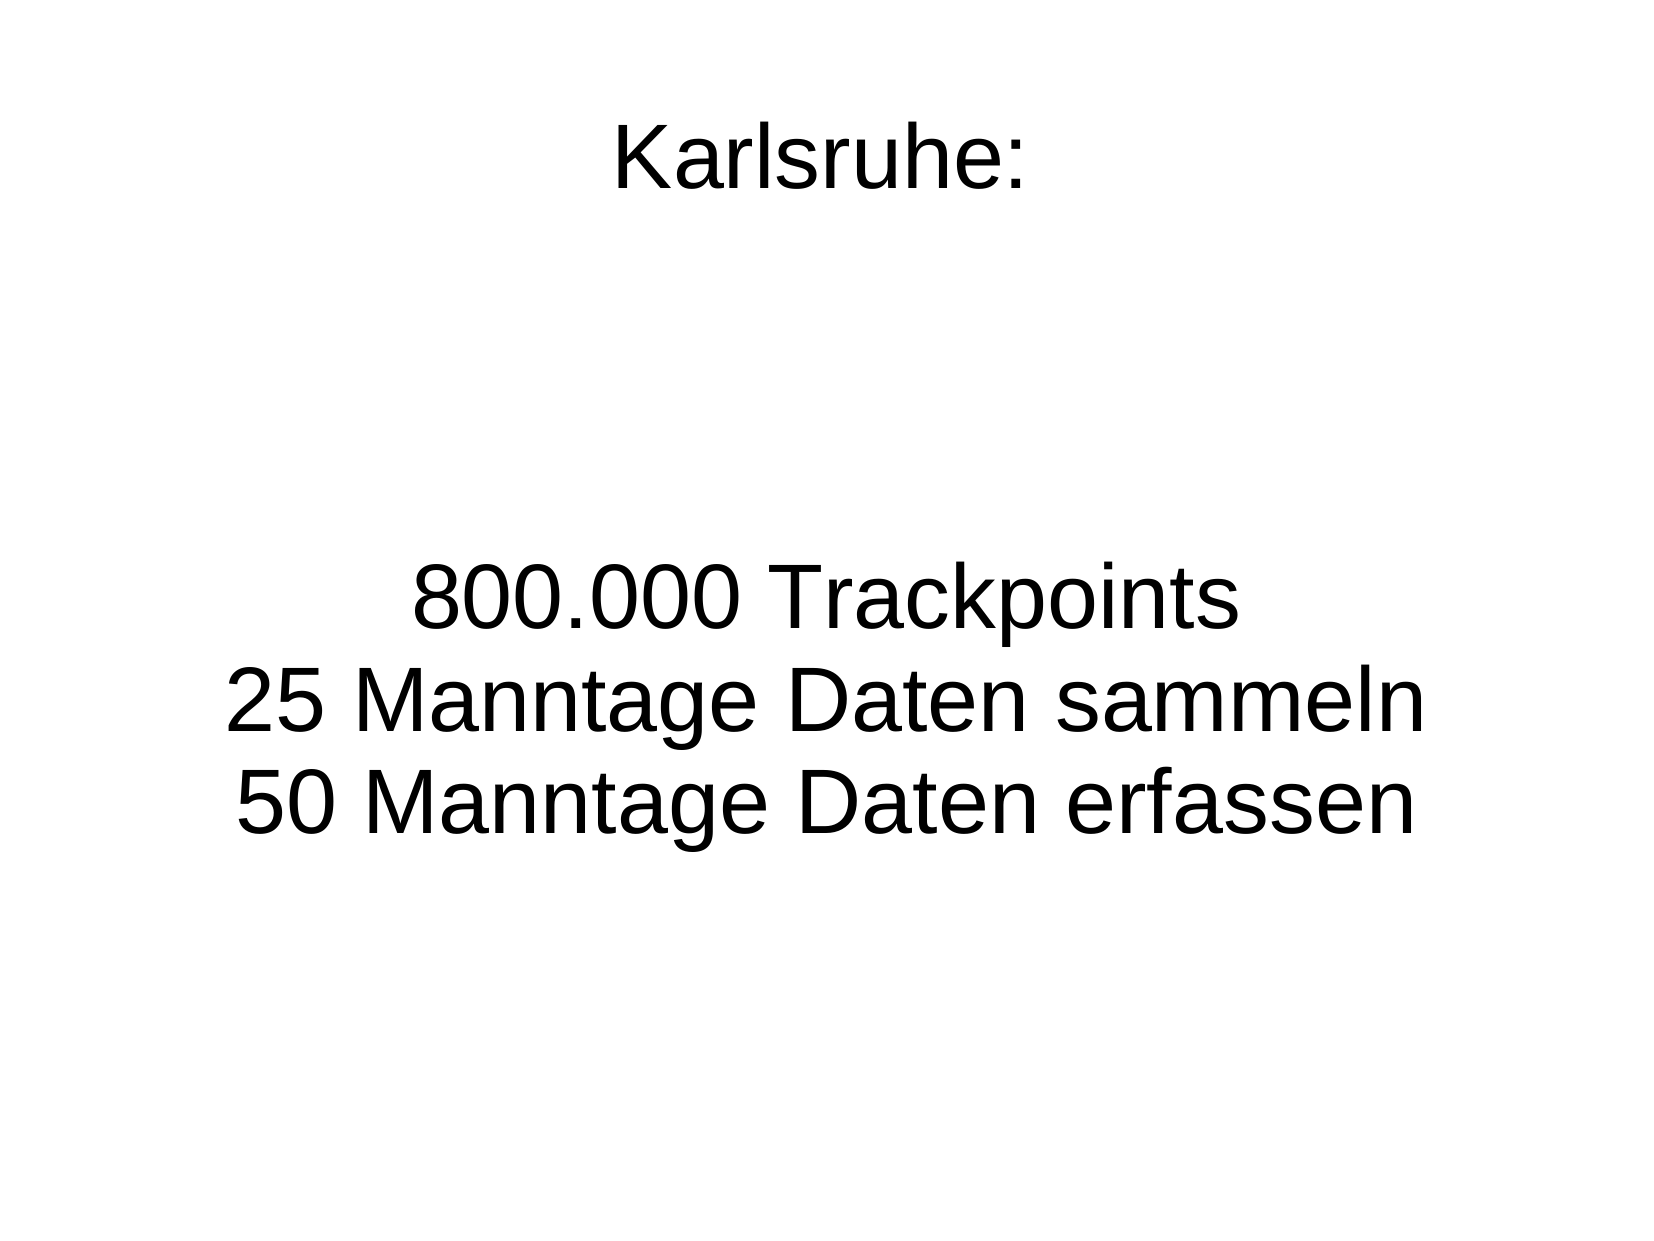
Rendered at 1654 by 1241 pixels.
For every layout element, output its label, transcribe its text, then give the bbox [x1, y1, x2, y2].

subtitle 800.000 Trackpoints 25 Manntage Daten sammeln 50 Manntage Daten erfassen [82, 290, 1571, 1109]
title Karlsruhe: [76, 48, 1566, 266]
